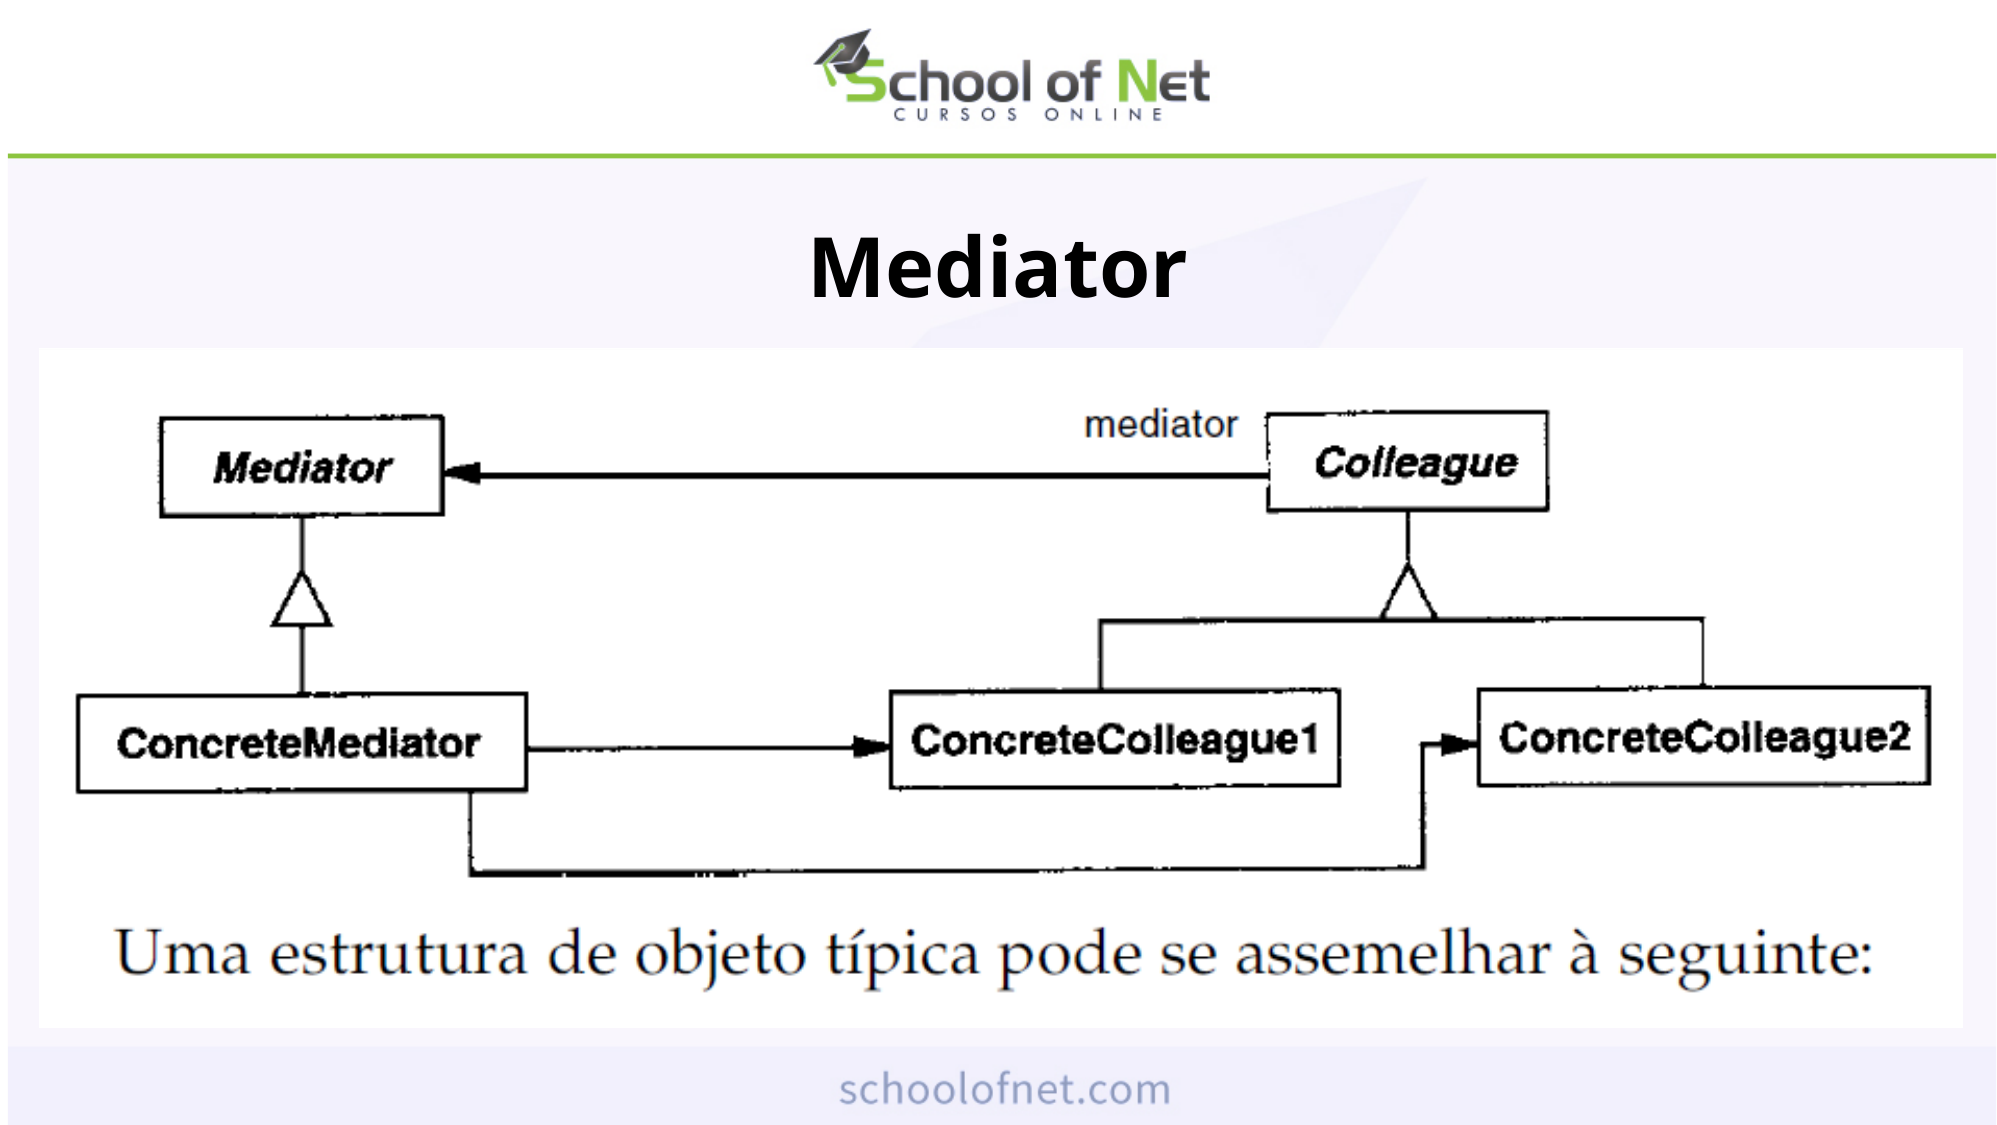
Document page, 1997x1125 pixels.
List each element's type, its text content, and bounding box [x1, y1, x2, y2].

picture [7, 5, 1997, 1125]
title Mediator [99, 171, 1897, 348]
